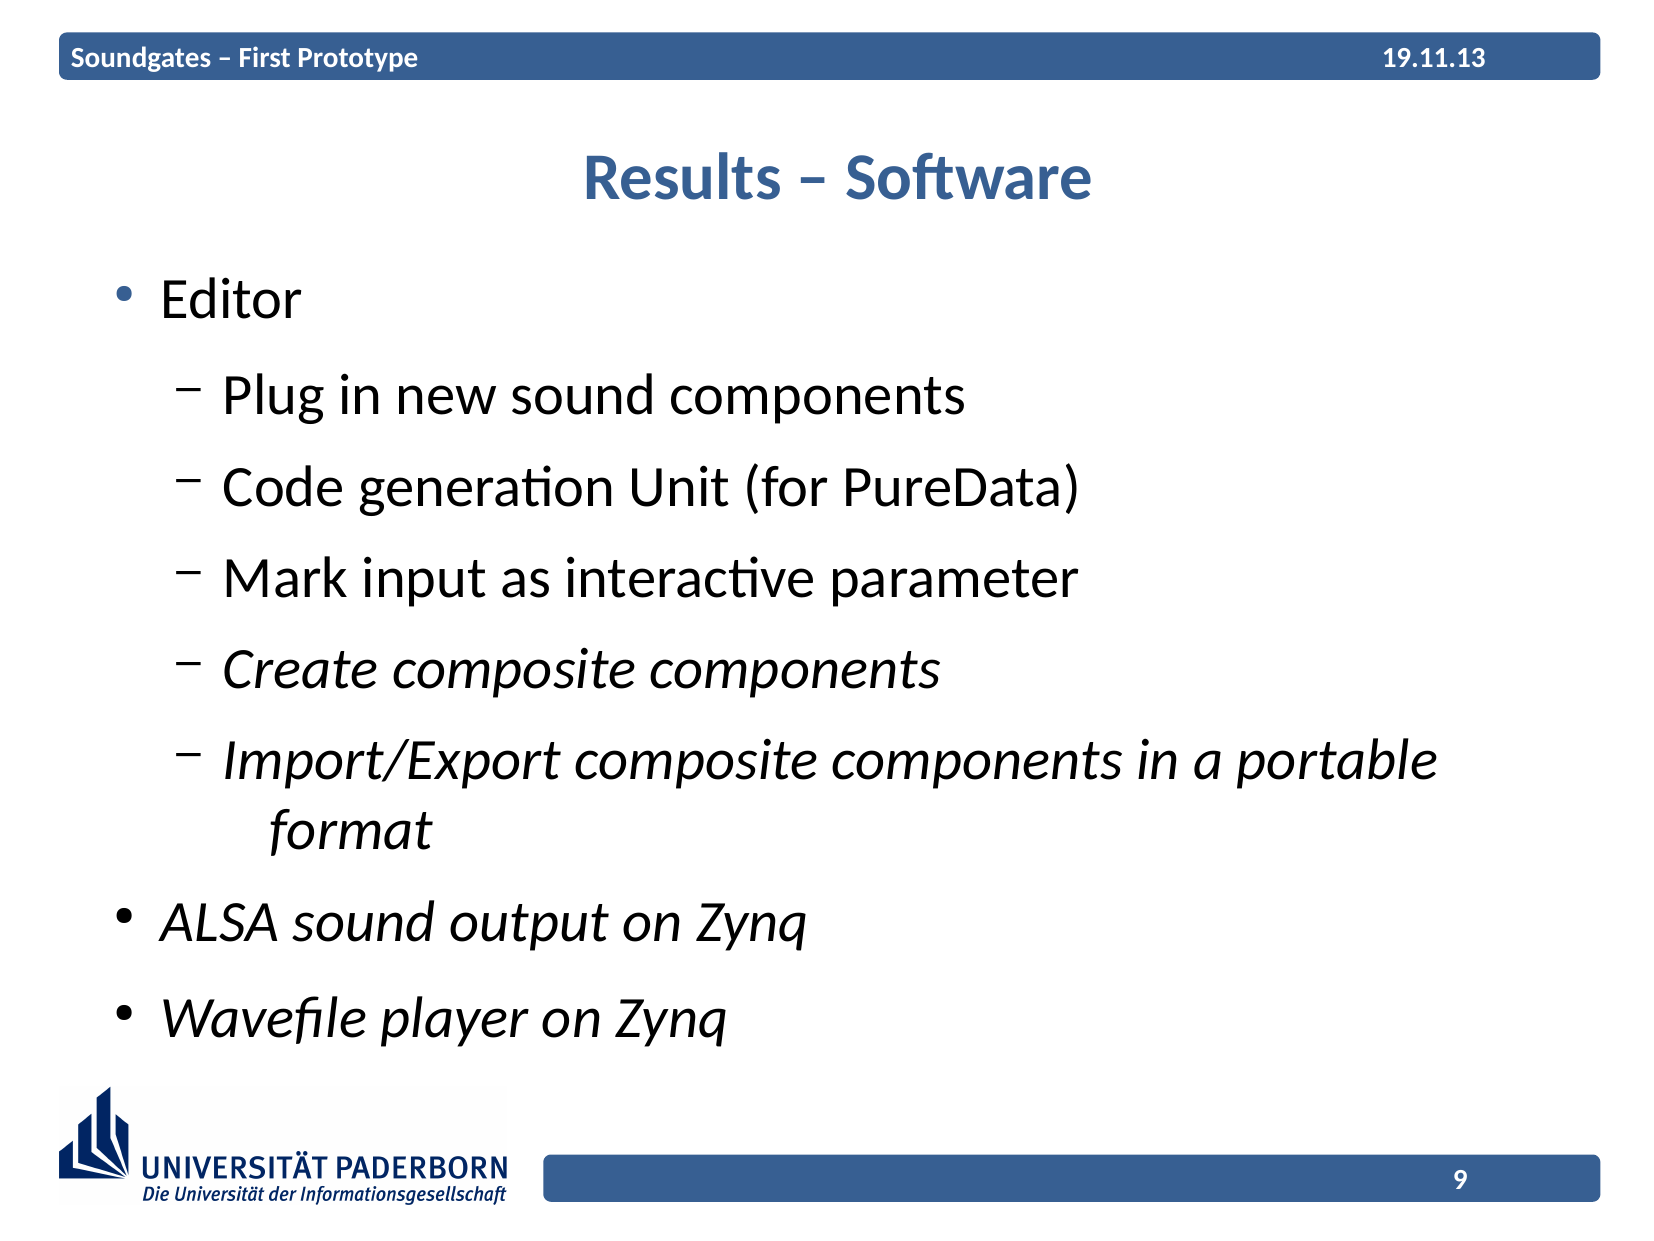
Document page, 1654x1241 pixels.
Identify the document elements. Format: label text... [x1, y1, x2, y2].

text_box 19.11.13 [1381, 32, 1583, 80]
list Editor Plug in new sound components Code generation Unit (for PureData) Mark input as interactive parameter Create composite components Import/Export composite components in a portable format ALSA sound output on Zynq Wavefile player on Zynq [82, 259, 1595, 1058]
text_box Soundgates – First Prototype [70, 32, 1359, 80]
picture [59, 1086, 507, 1205]
text_box <number> [1452, 1154, 1583, 1202]
title Results – Software [82, 121, 1595, 225]
